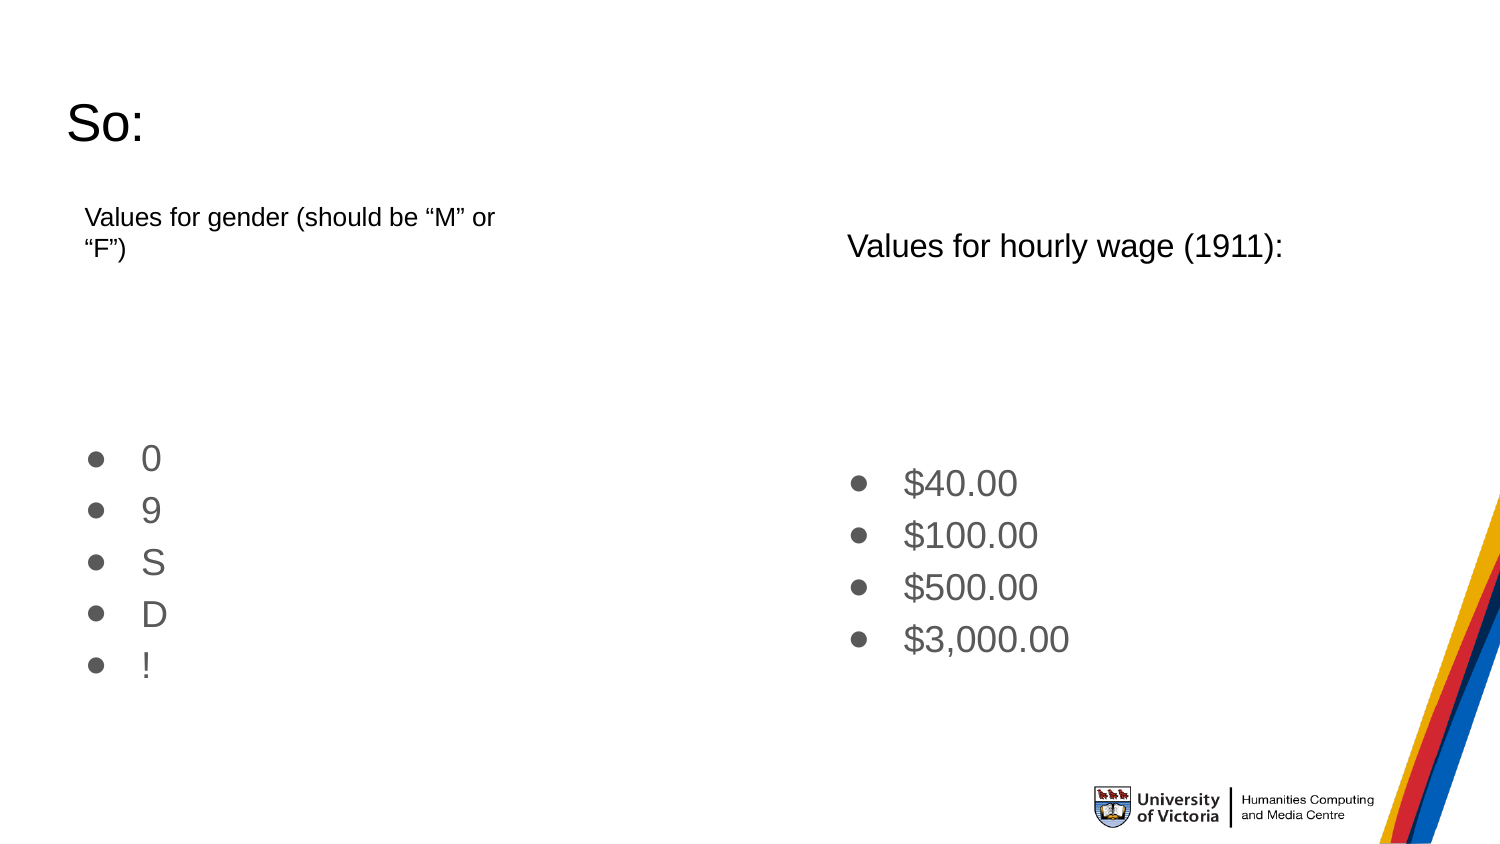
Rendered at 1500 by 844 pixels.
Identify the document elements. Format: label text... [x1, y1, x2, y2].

picture [1094, 483, 1500, 844]
list $40.00 $100.00 $500.00 $3,000.00 [813, 437, 1330, 775]
title Values for gender (should be “M” or “F”) [69, 185, 540, 279]
title Values for hourly wage (1911): [832, 210, 1302, 304]
title So: [51, 72, 1449, 167]
list 0 9 S D ! [51, 412, 567, 750]
